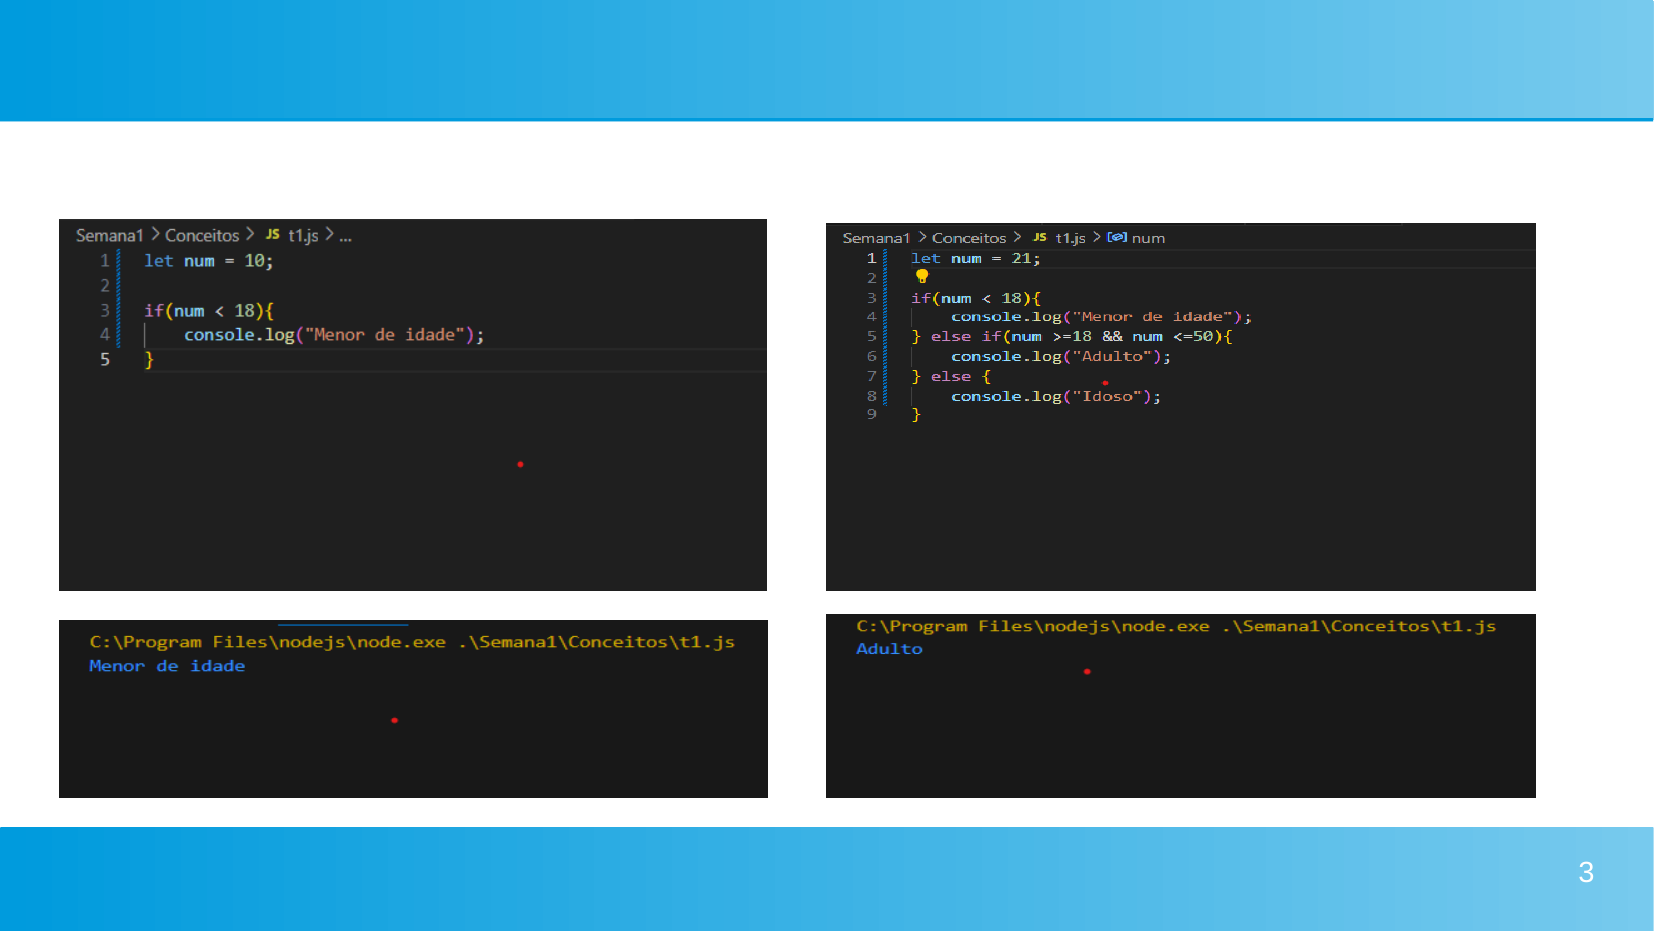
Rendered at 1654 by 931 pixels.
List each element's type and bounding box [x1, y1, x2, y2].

picture [59, 219, 767, 591]
picture [59, 620, 768, 798]
picture [826, 614, 1536, 798]
picture [826, 223, 1536, 591]
